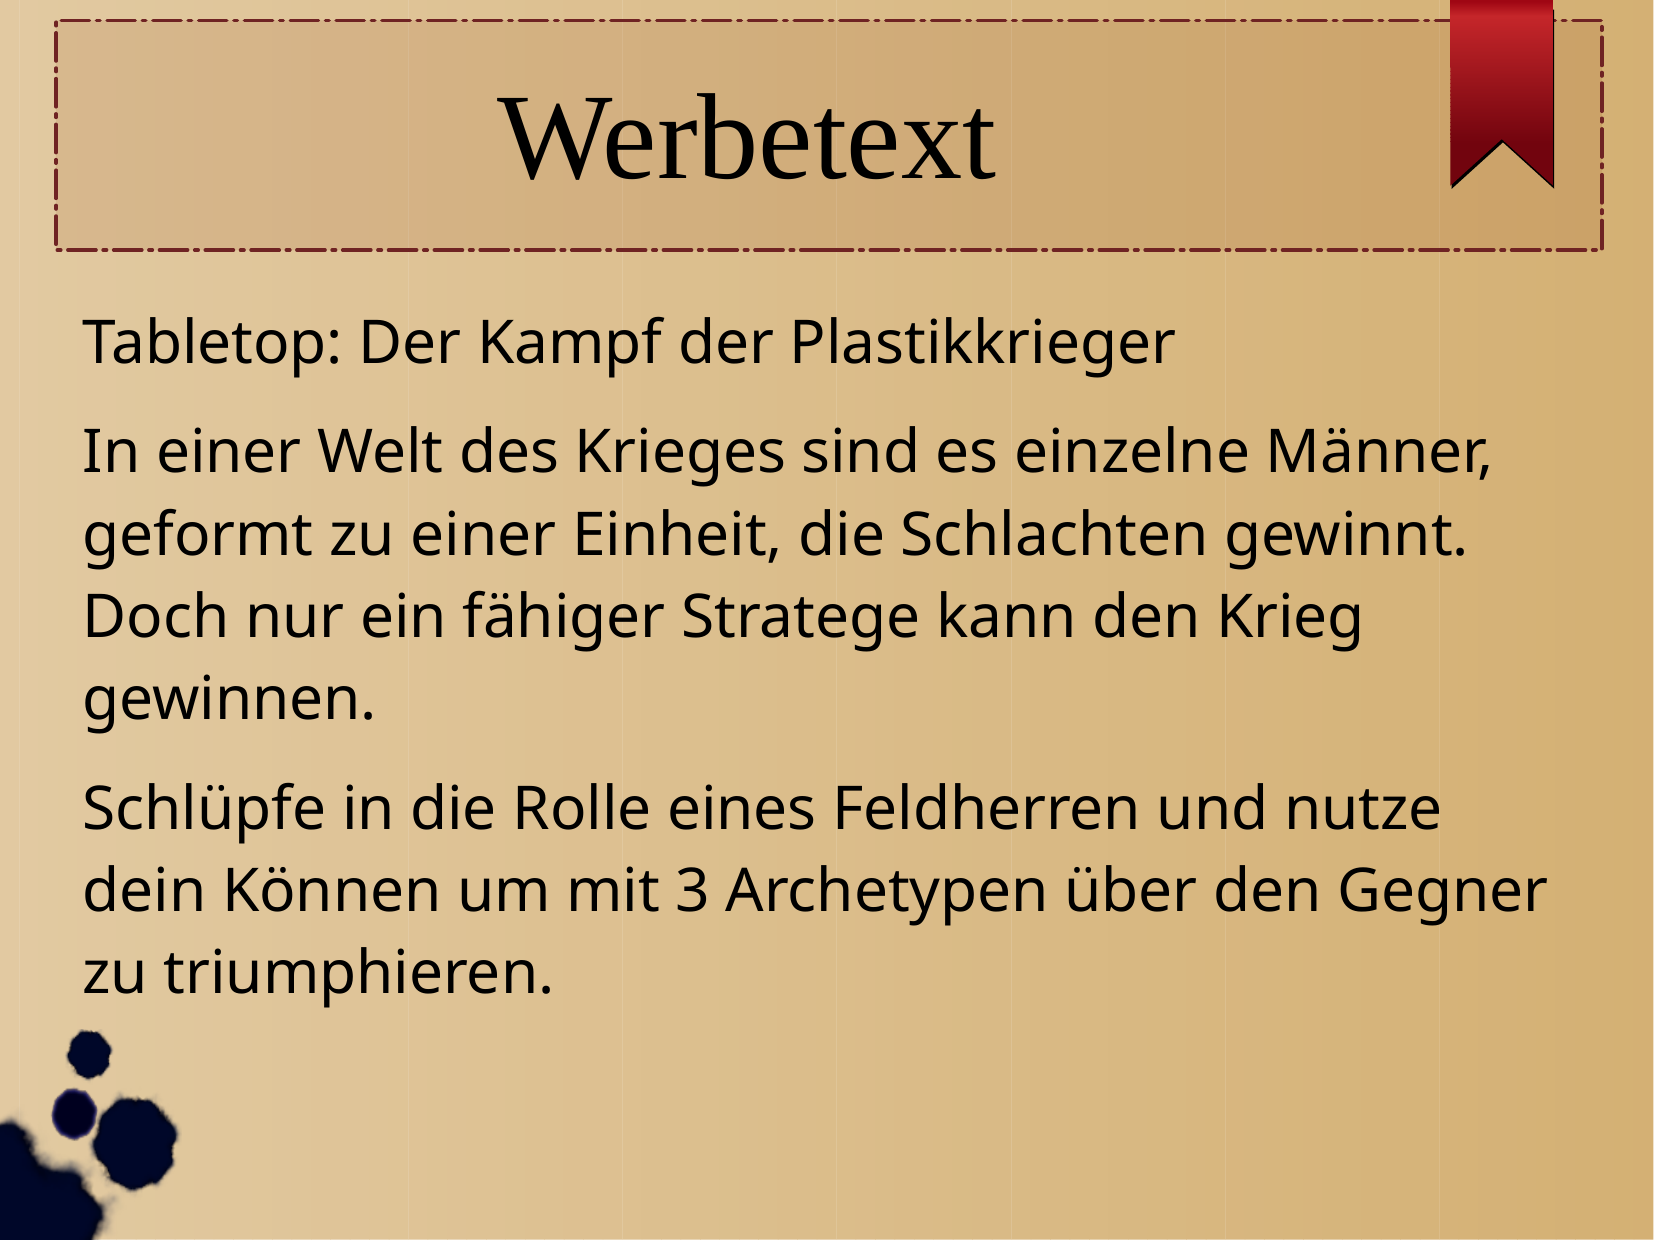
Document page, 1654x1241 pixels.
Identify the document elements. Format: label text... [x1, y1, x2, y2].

list Tabletop: Der Kampf der Plastikkrieger In einer Welt des Krieges sind es einzelne Männer, geformt zu einer Einheit, die Schlachten gewinnt. Doch nur ein fähiger Stratege kann den Krieg gewinnen. Schlüpfe in die Rolle eines Feldherren und nutze dein Können um mit 3 Archetypen über den Gegner zu triumphieren. [82, 299, 1571, 1019]
title Werbetext [82, 47, 1412, 229]
